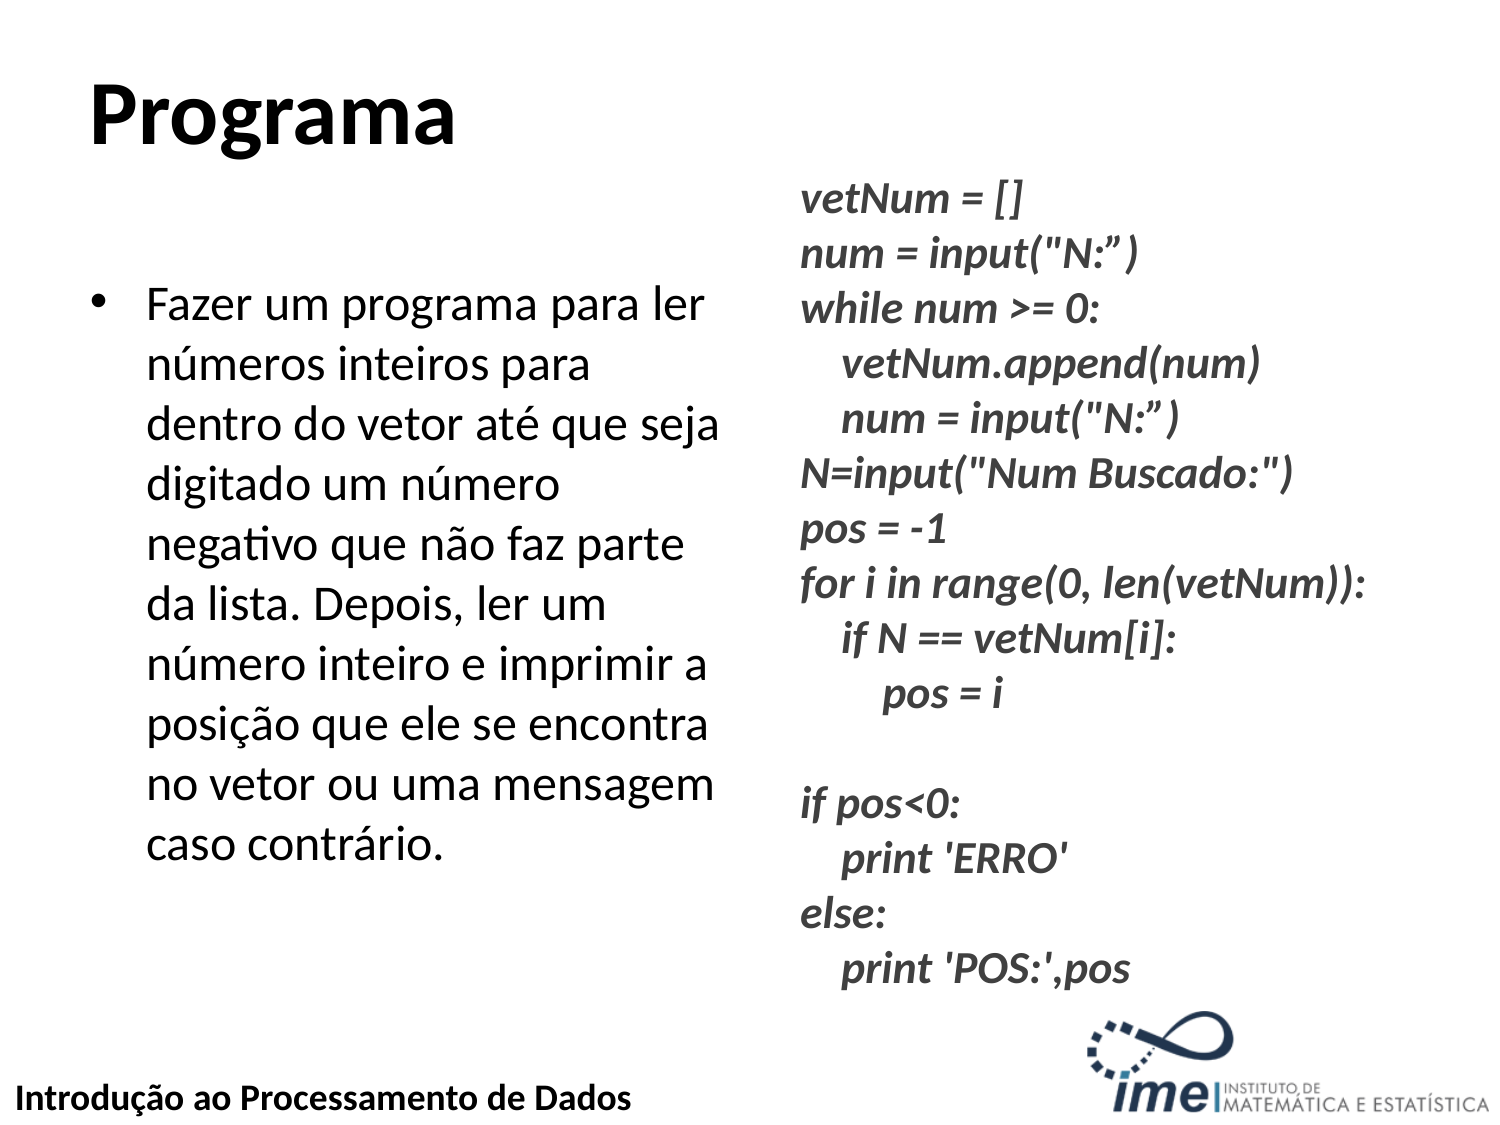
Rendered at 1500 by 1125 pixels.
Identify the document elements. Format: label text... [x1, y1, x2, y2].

list Fazer um programa para ler números inteiros para dentro do vetor até que seja digitado um número negativo que não faz parte da lista. Depois, ler um número inteiro e imprimir a posição que ele se encontra no vetor ou uma mensagem caso contrário. [75, 262, 739, 1005]
text_box vetNum = [] num = input("N:”) while num >= 0: vetNum.append(num) num = input("N:”) N=input("Num Buscado:") pos = -1 for i in range(0, len(vetNum)): if N == vetNum[i]: pos = i if pos<0: print 'ERRO' else: print 'POS:',pos [785, 160, 1388, 1056]
picture [1086, 1011, 1495, 1115]
title Programa [75, 45, 1425, 233]
